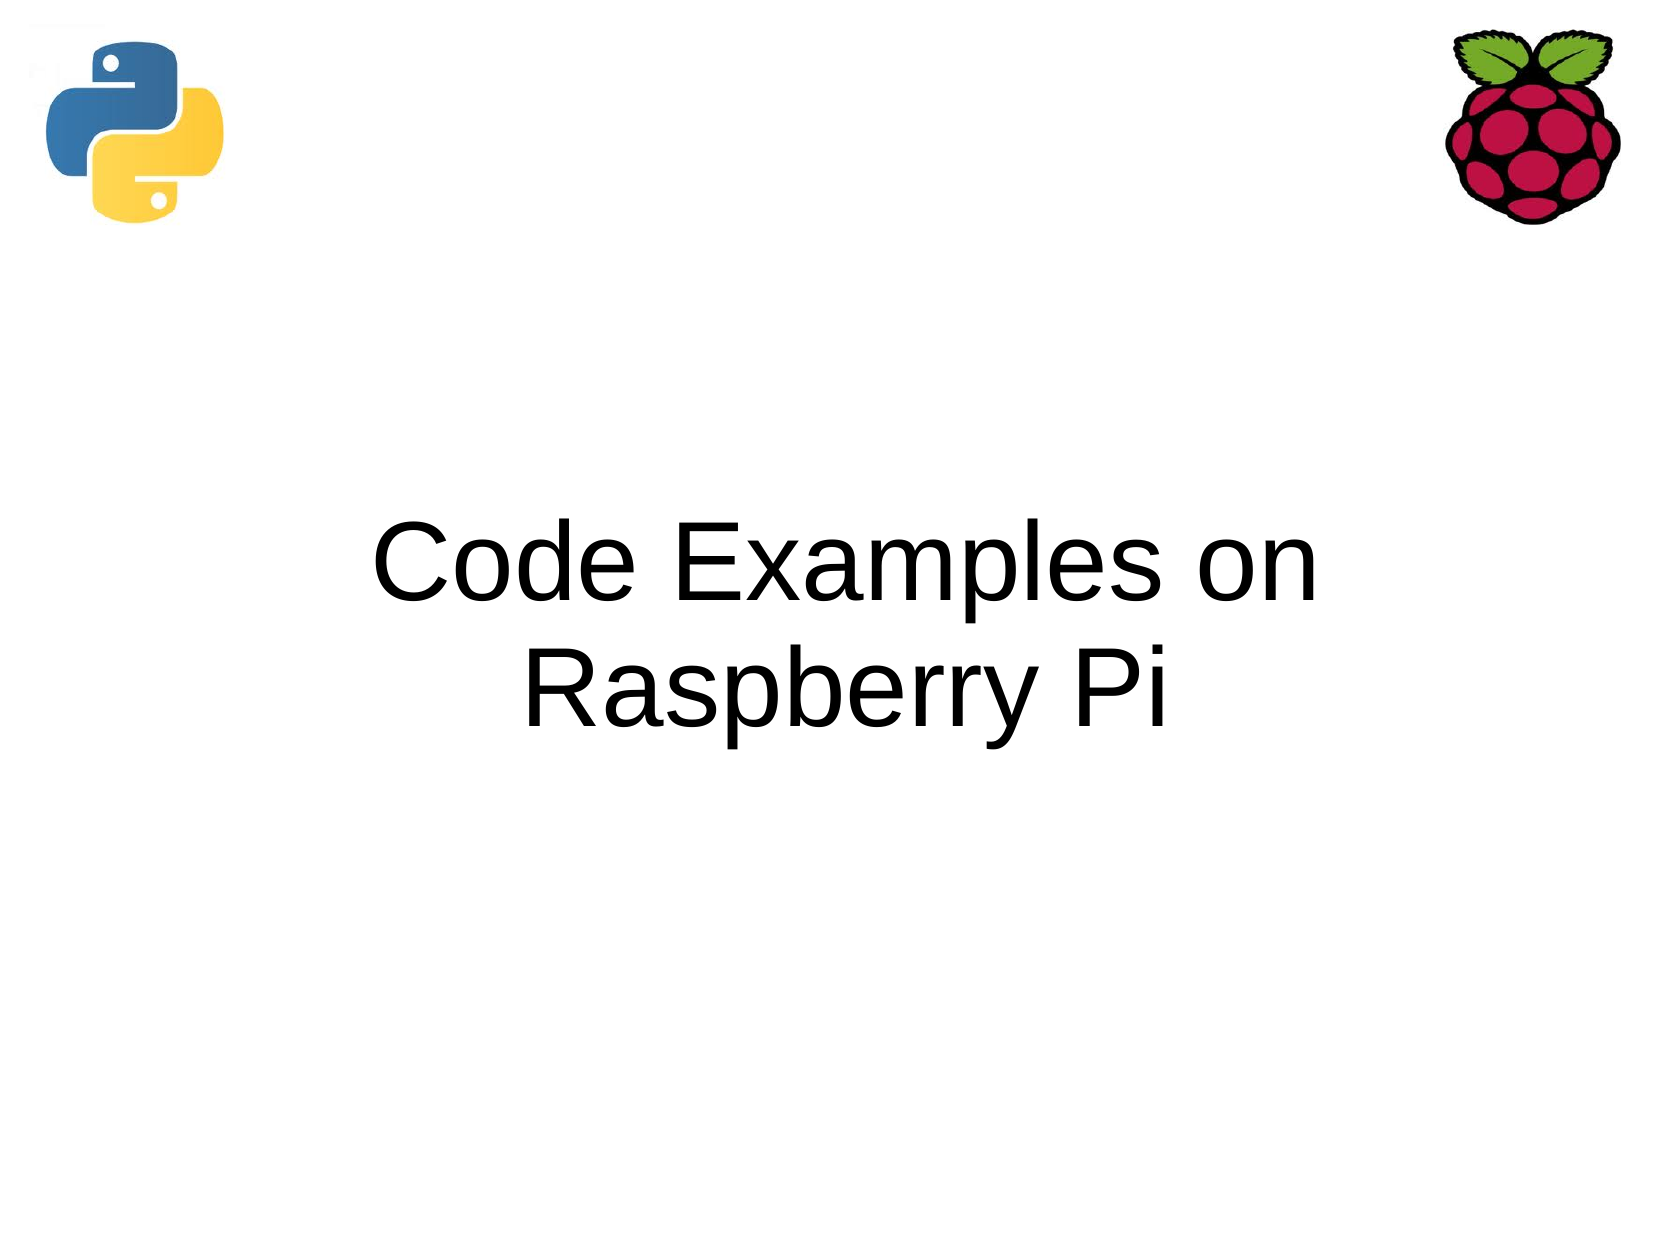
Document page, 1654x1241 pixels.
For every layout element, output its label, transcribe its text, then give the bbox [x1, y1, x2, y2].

picture [29, 24, 240, 240]
picture [1443, 29, 1621, 225]
list Code Examples on Raspberry Pi [82, 290, 1538, 1010]
